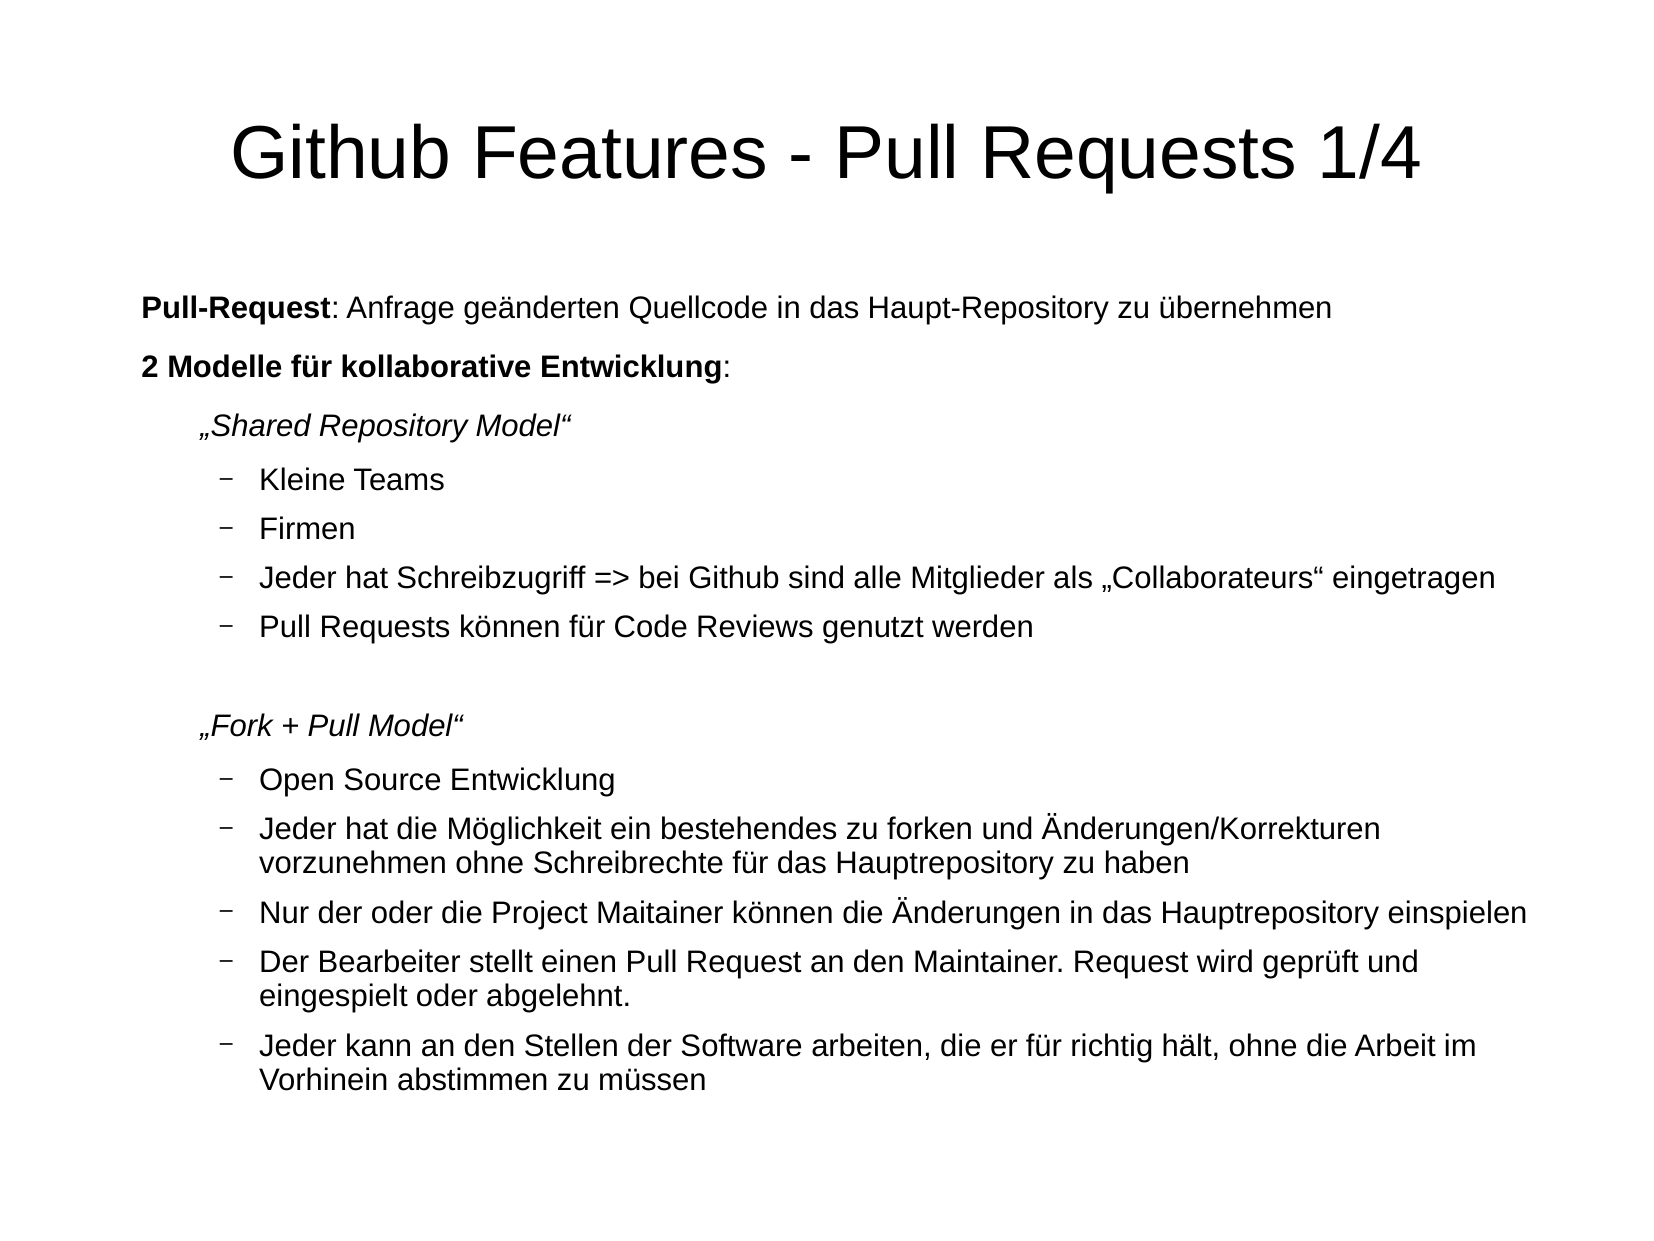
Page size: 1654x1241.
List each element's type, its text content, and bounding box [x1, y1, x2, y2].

list Pull-Request: Anfrage geänderten Quellcode in das Haupt-Repository zu übernehmen 2 Modelle für kollaborative Entwicklung: „Shared Repository Model“ Kleine Teams Firmen Jeder hat Schreibzugriff => bei Github sind alle Mitglieder als „Collaborateurs“ eingetragen Pull Requests können für Code Reviews genutzt werden „Fork + Pull Model“ Open Source Entwicklung Jeder hat die Möglichkeit ein bestehendes zu forken und Änderungen/Korrekturen vorzunehmen ohne Schreibrechte für das Hauptrepository zu haben Nur der oder die Project Maitainer können die Änderungen in das Hauptrepository einspielen Der Bearbeiter stellt einen Pull Request an den Maintainer. Request wird geprüft und eingespielt oder abgelehnt. Jeder kann an den Stellen der Software arbeiten, die er für richtig hält, ohne die Arbeit im Vorhinein abstimmen zu müssen [82, 290, 1571, 1109]
title Github Features - Pull Requests 1/4 [82, 49, 1571, 257]
